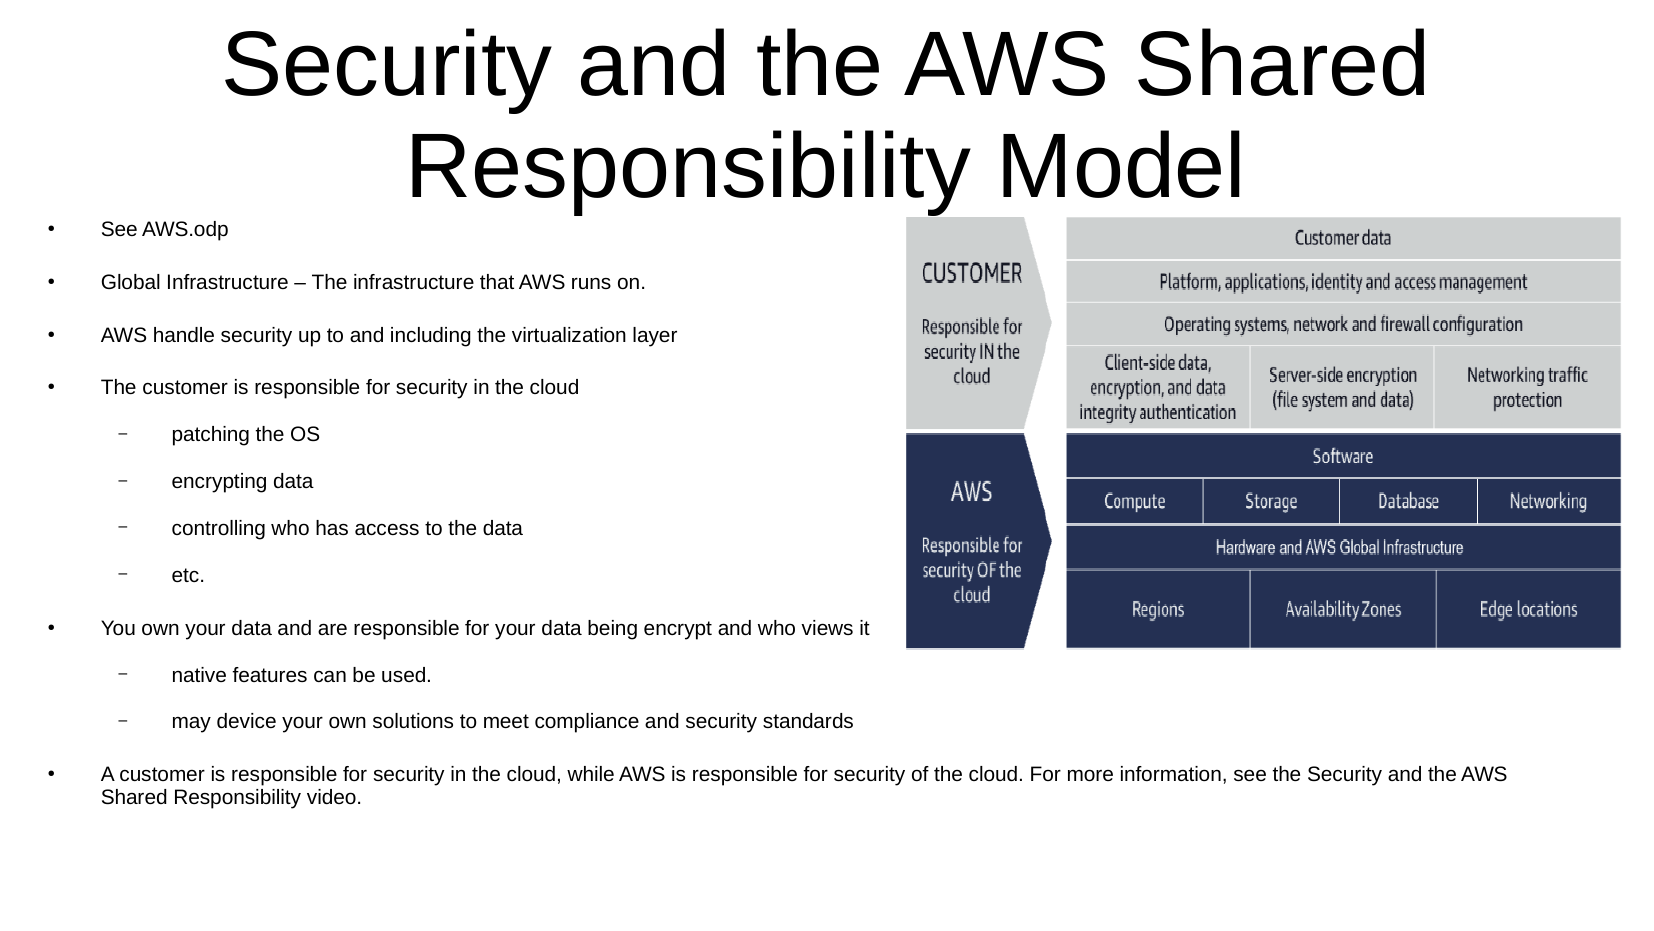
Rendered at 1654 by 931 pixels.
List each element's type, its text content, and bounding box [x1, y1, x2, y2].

picture [900, 217, 1626, 653]
title Security and the AWS Shared Responsibility Model [82, 12, 1571, 217]
list See AWS.odp Global Infrastructure – The infrastructure that AWS runs on. AWS handle security up to and including the virtualization layer The customer is responsible for security in the cloud patching the OS encrypting data controlling who has access to the data etc. You own your data and are responsible for your data being encrypt and who views it native features can be used. may device your own solutions to meet compliance and security standards A customer is responsible for security in the cloud, while AWS is responsible for security of the cloud. For more information, see the Security and the AWS Shared Responsibility video. [30, 217, 1571, 901]
